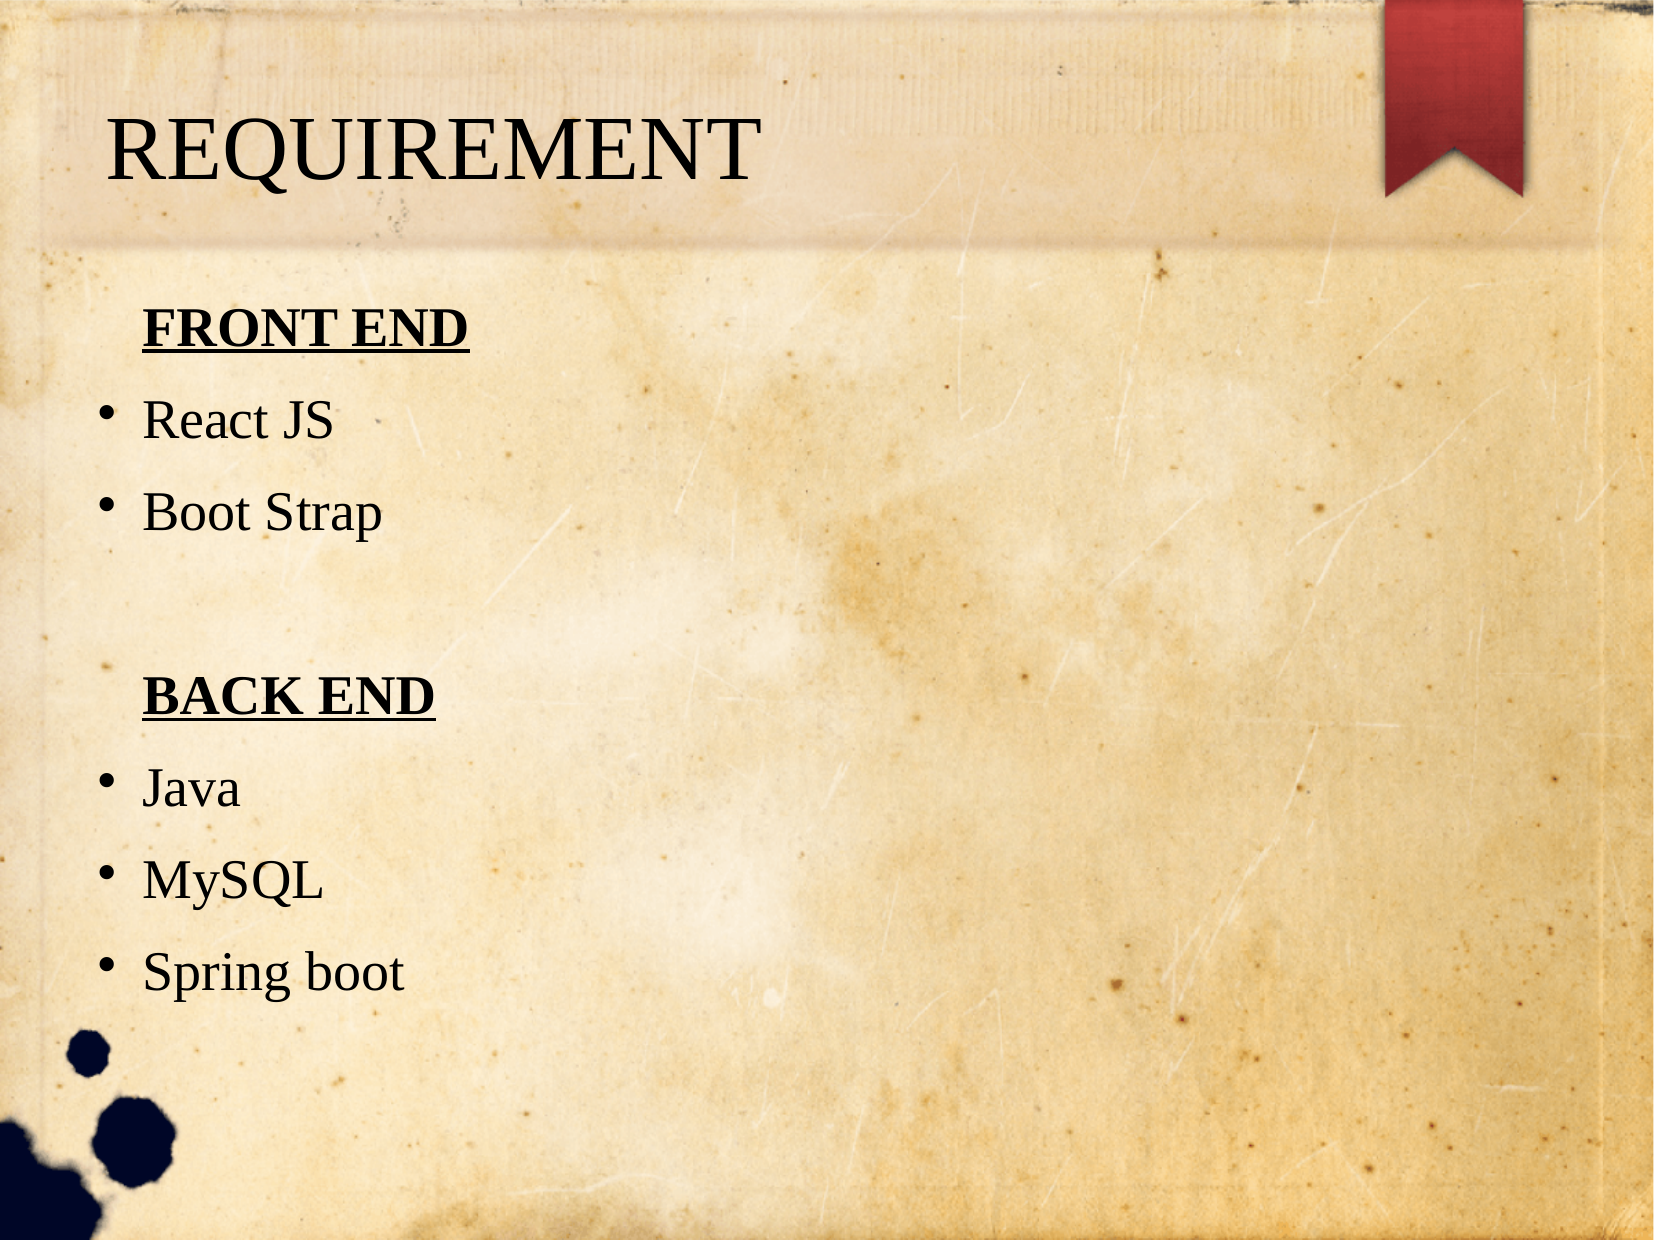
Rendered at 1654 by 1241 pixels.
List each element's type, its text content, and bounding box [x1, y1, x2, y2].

text_box REQUIREMENT [82, 49, 1347, 237]
picture [0, 0, 1654, 1240]
text_box FRONT END React JS Boot Strap BACK END Java MySQL Spring boot [82, 290, 1538, 1010]
